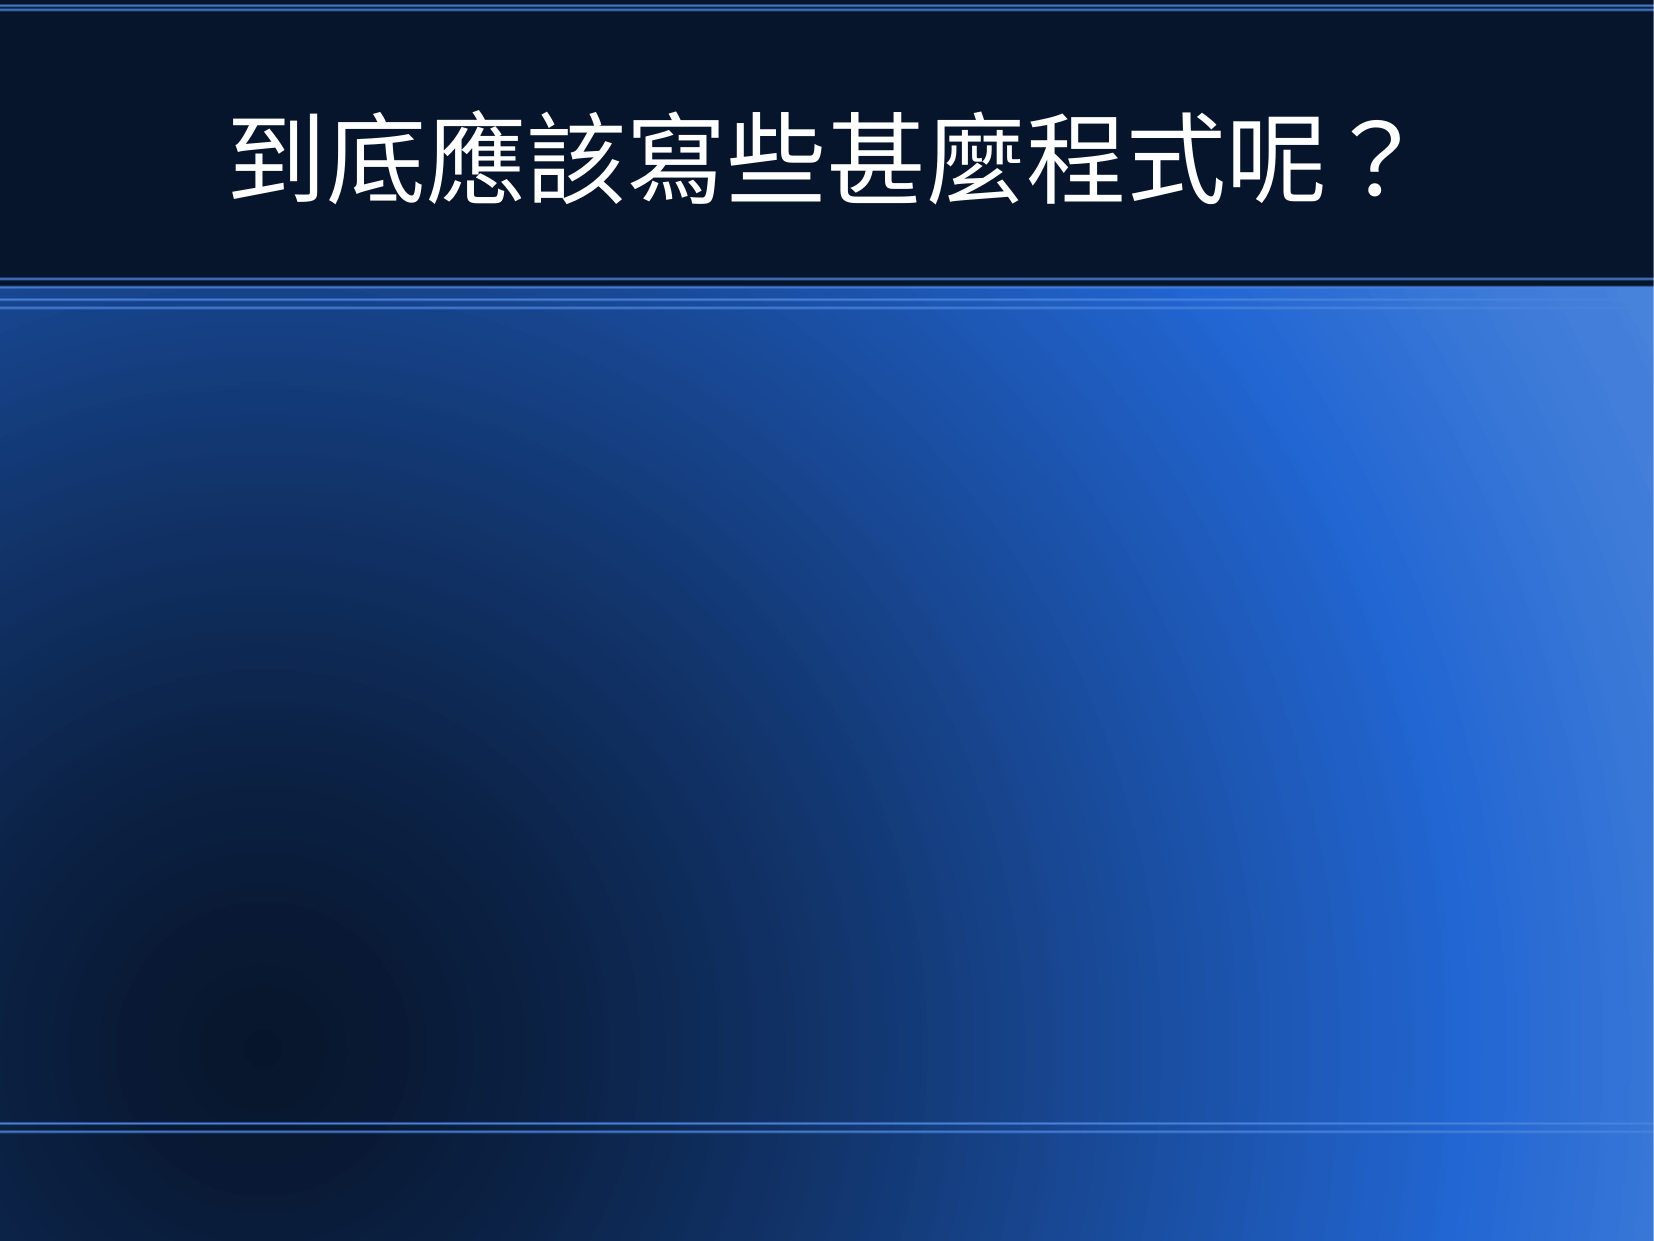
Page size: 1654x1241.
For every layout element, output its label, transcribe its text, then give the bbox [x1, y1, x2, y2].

title 到底應該寫些甚麼程式呢？ [82, 49, 1571, 257]
picture [0, 0, 1654, 1241]
